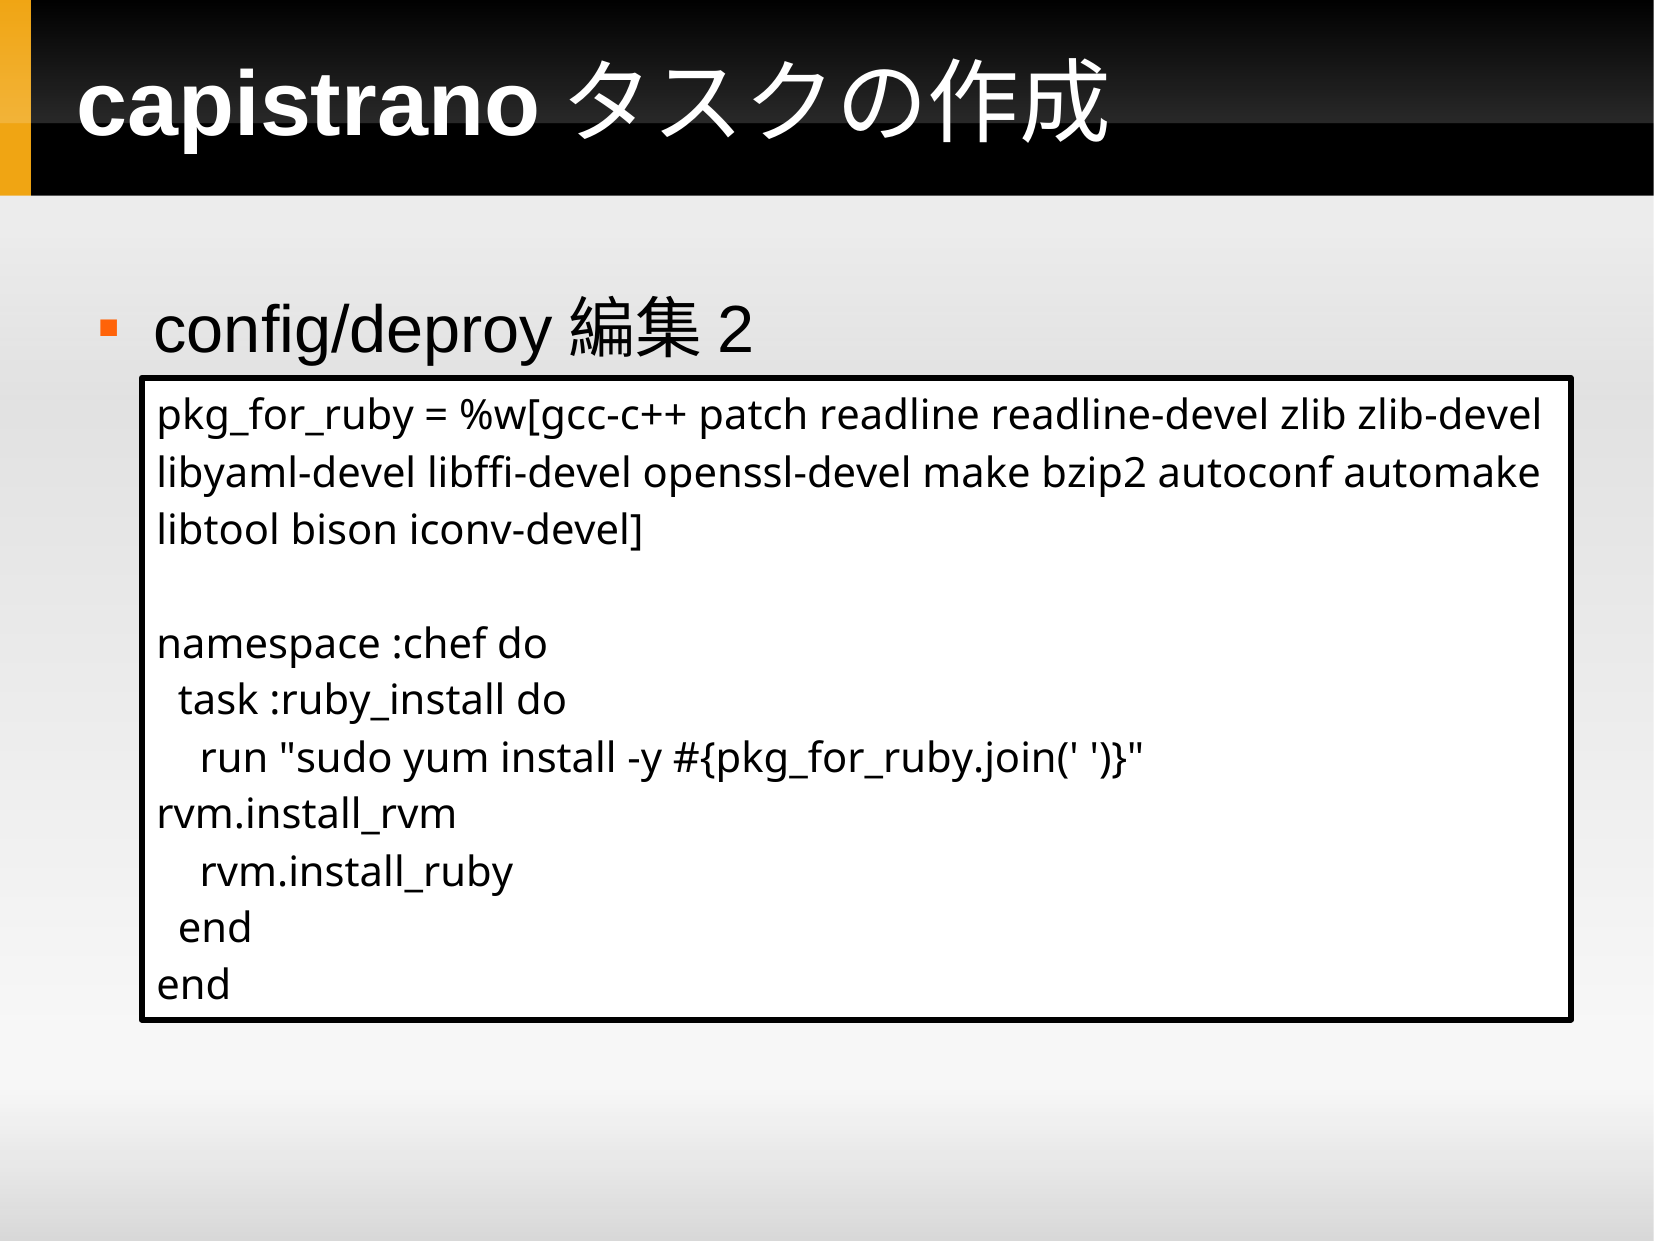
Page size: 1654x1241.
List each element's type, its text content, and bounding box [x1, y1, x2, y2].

picture [0, 0, 1654, 1241]
text_box pkg_for_ruby = %w[gcc-c++ patch readline readline-devel zlib zlib-devel libyaml-devel libffi-devel openssl-devel make bzip2 autoconf automake libtool bison iconv-devel] namespace :chef do task :ruby_install do run "sudo yum install -y #{pkg_for_ruby.join(' ')}" rvm.install_rvm rvm.install_ruby end end [141, 377, 1571, 1004]
list config/deproy編集2 [82, 290, 1571, 1109]
title capistranoタスクの作成 [76, 0, 1565, 208]
